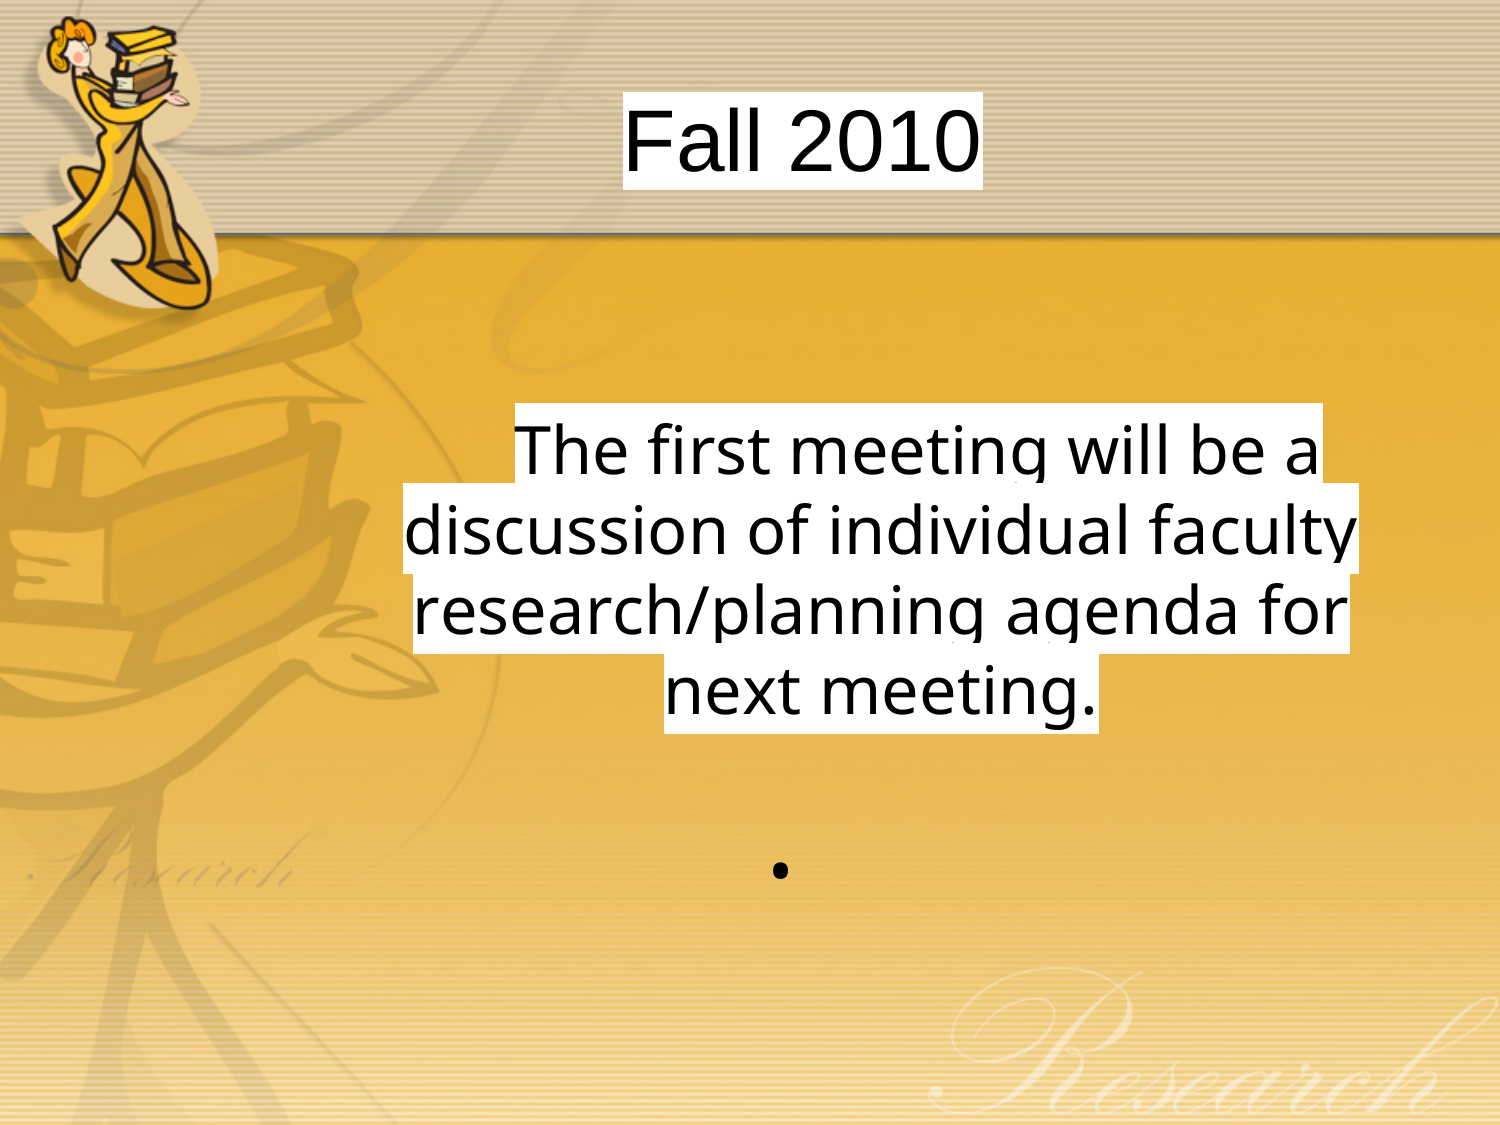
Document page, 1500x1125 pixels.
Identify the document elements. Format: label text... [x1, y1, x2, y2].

picture [0, 0, 1500, 1125]
list The first meeting will be a discussion of individual faculty research/planning agenda for next meeting. [225, 399, 1426, 1094]
title Fall 2010 [218, 42, 1388, 197]
